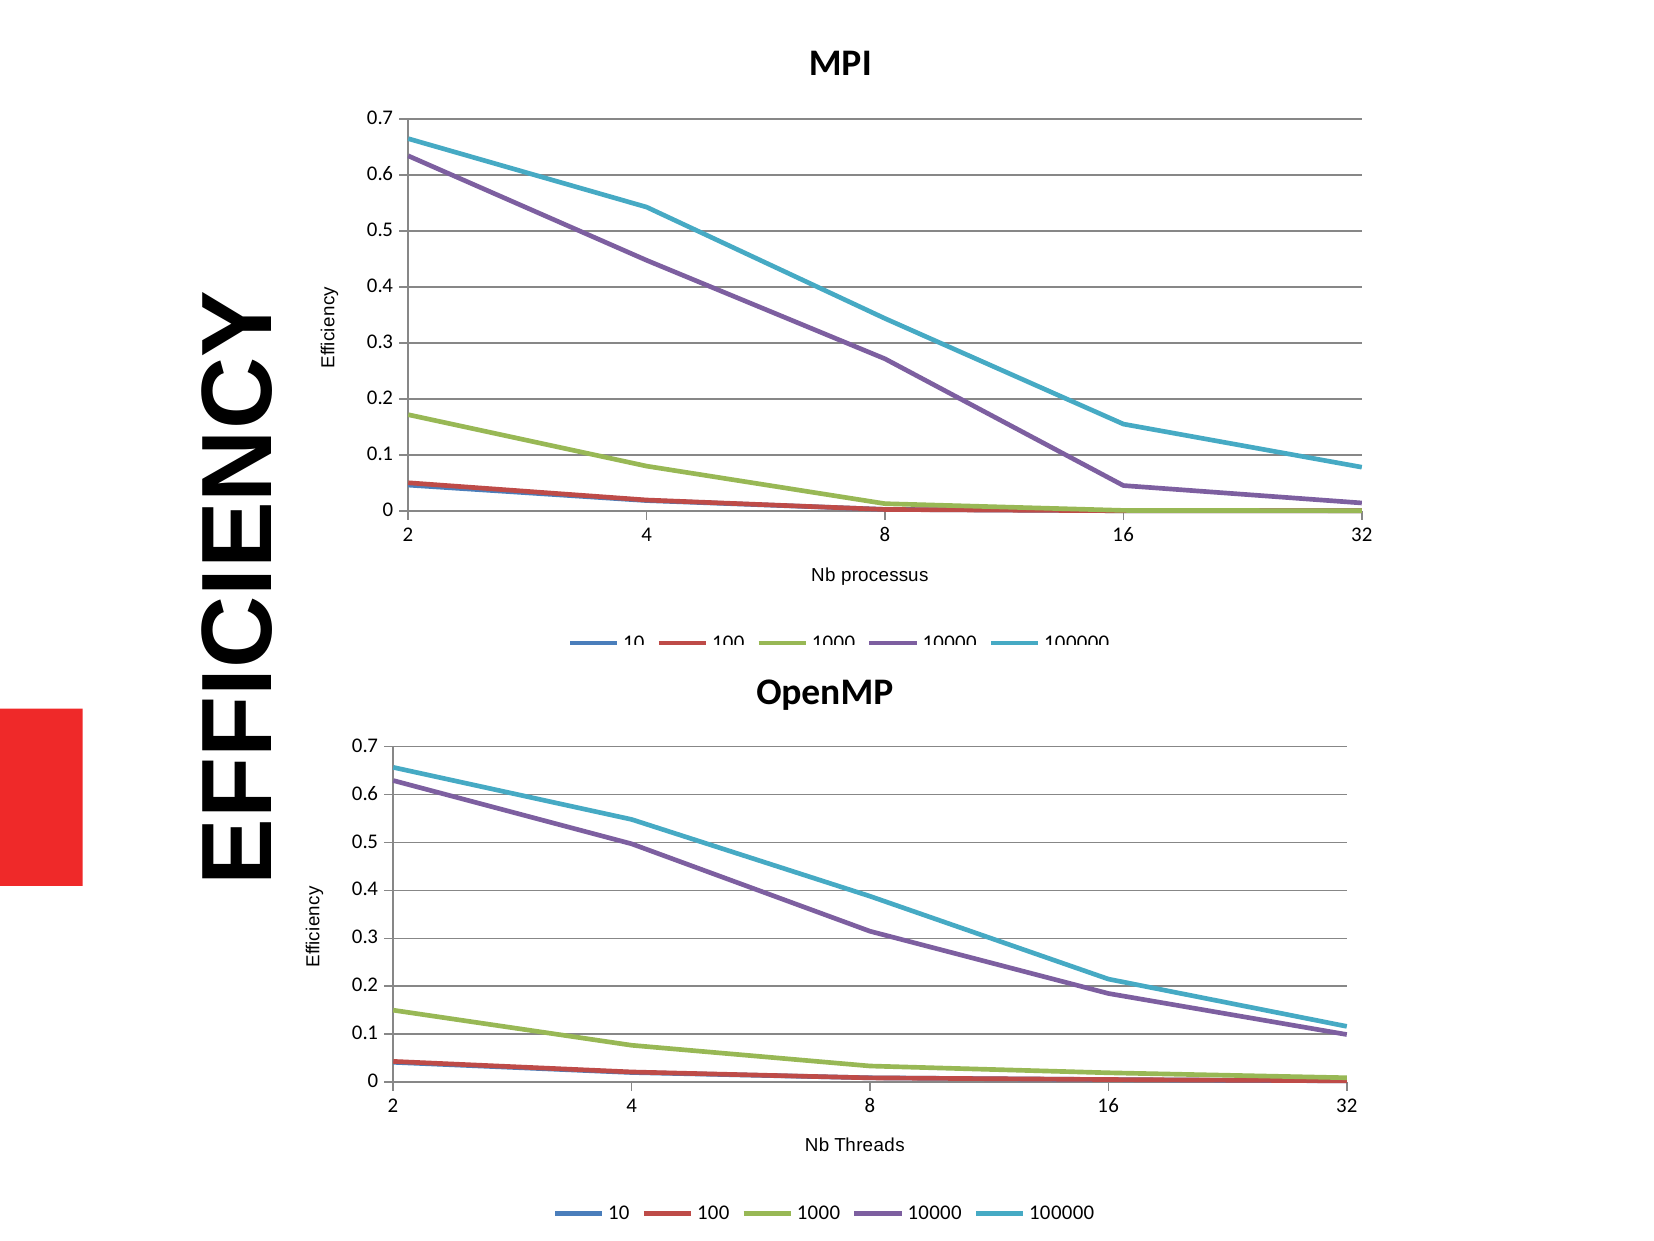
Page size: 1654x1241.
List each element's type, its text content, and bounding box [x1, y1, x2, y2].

chart [270, 15, 1396, 1231]
text_box EFFICIENCY [173, 275, 301, 901]
